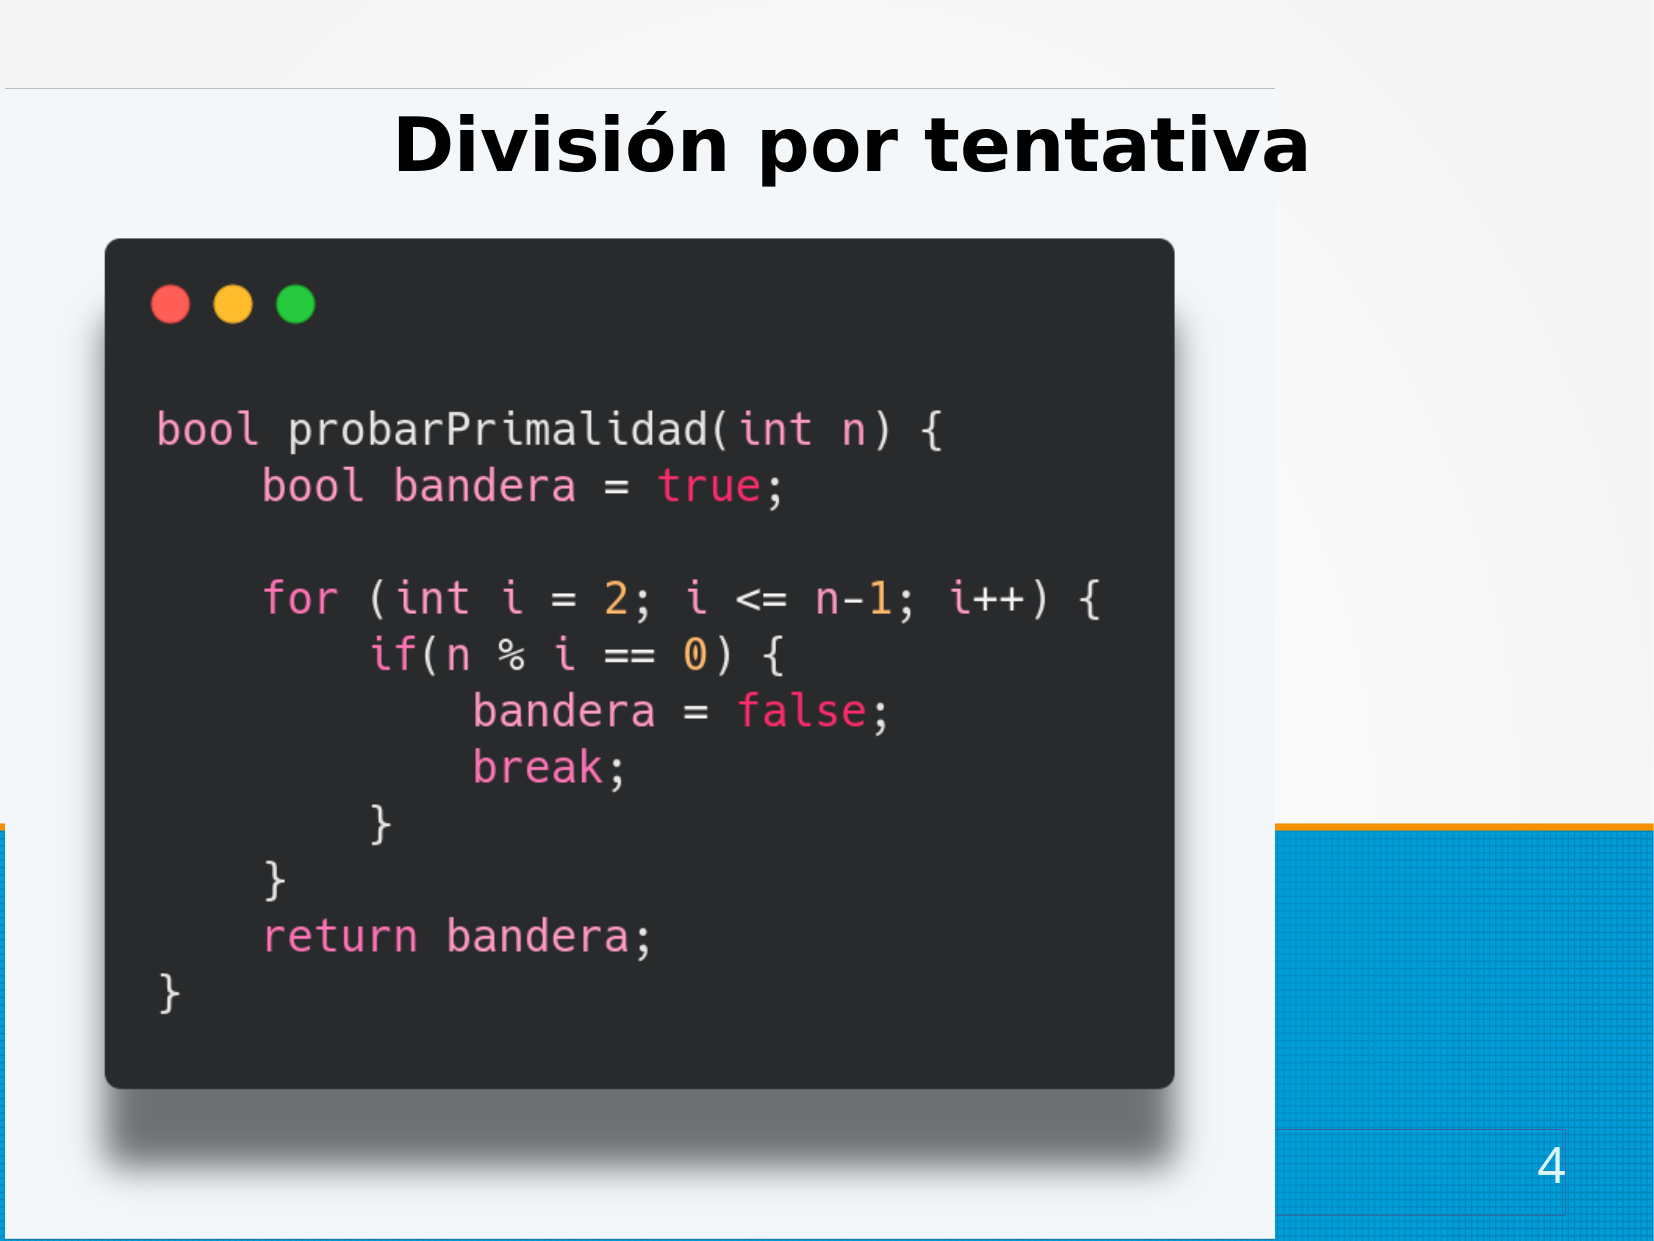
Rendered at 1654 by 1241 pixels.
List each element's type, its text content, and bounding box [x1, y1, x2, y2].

picture [0, 0, 1654, 1239]
text_box División por tentativa [377, 94, 1328, 197]
